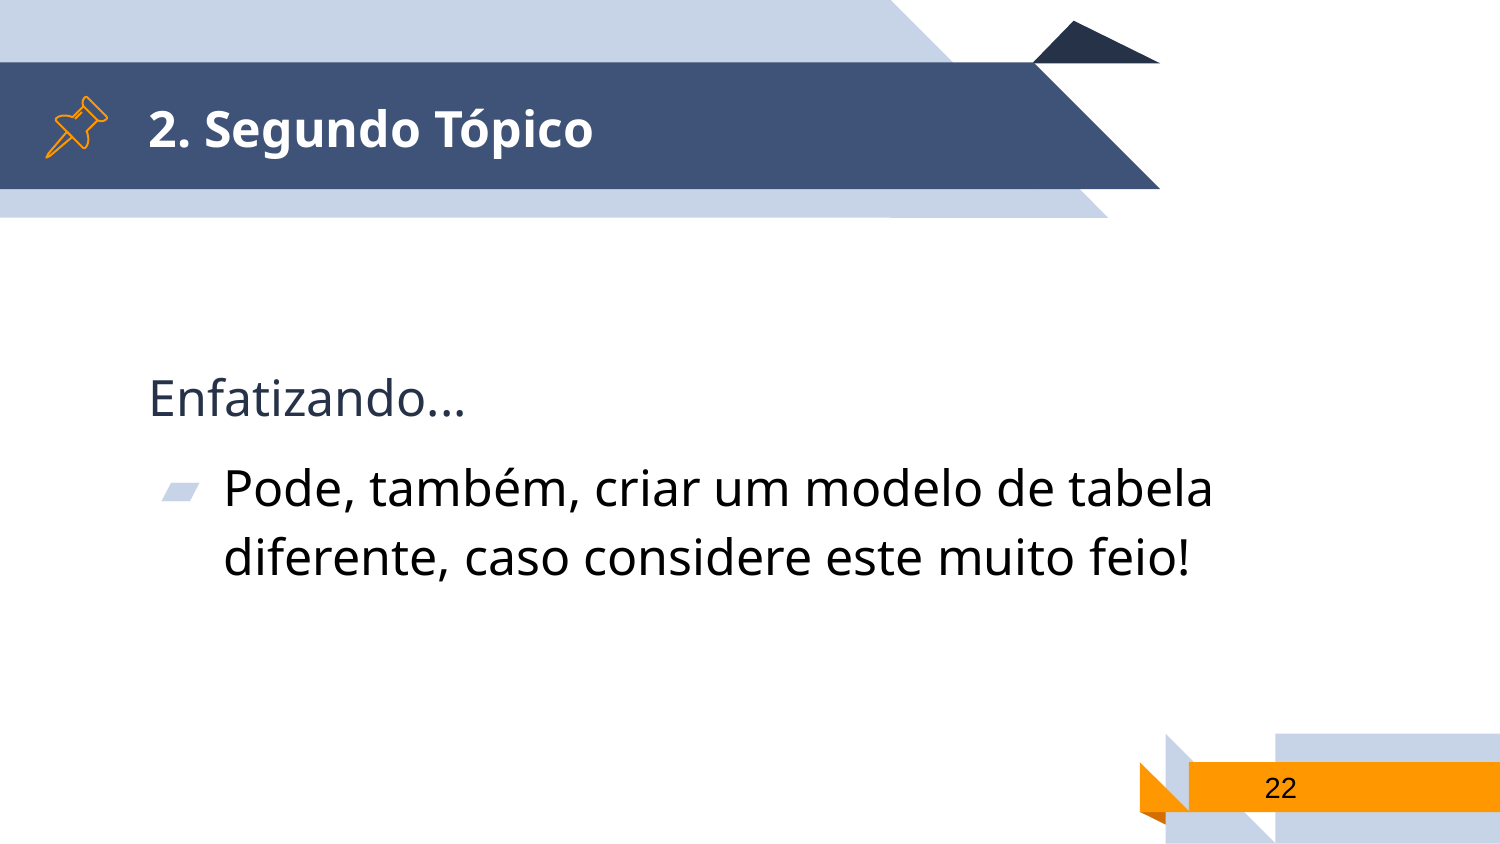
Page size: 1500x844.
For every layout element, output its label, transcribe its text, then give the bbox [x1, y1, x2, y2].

slide_number <number> [1249, 760, 1494, 813]
list Enfatizando... Pode, também, criar um modelo de tabela diferente, caso considere este muito feio! [133, 217, 1430, 734]
title 2. Segundo Tópico [133, 64, 1035, 190]
